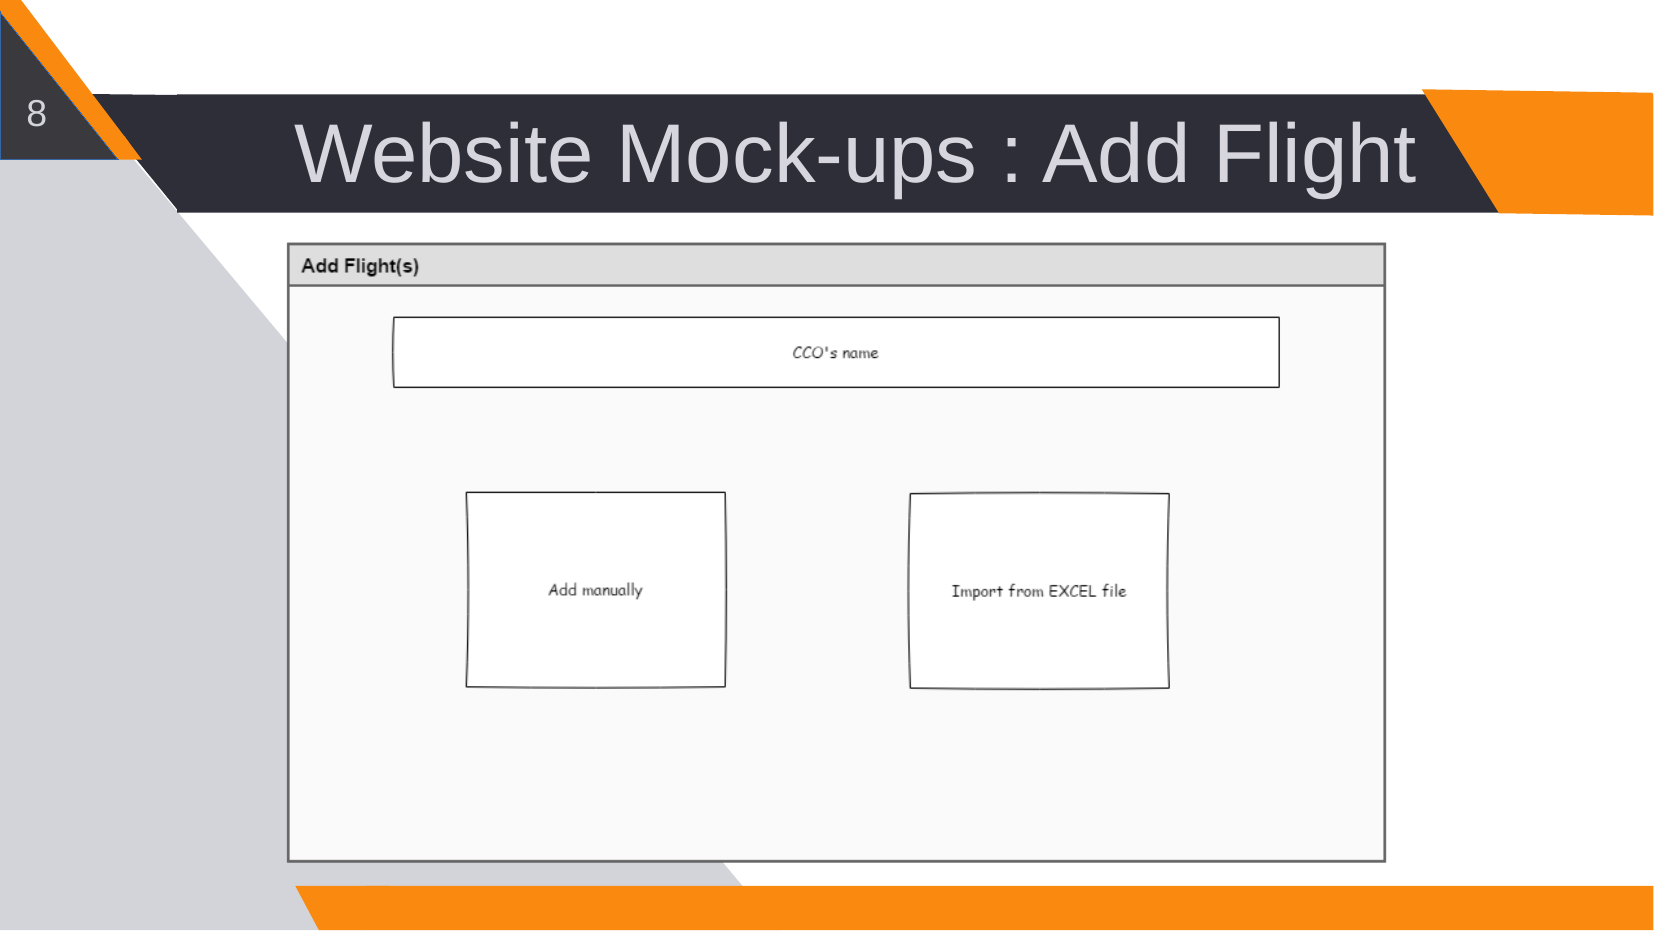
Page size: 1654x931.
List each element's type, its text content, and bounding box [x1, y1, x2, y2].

text_box [0, 0, 180, 931]
text_box [1513, 885, 1654, 931]
text_box [1421, 89, 1654, 216]
text_box 8 [11, 84, 48, 142]
picture [172, 204, 1513, 931]
text_box Website Mock-ups : Add Flight [178, 94, 1492, 204]
